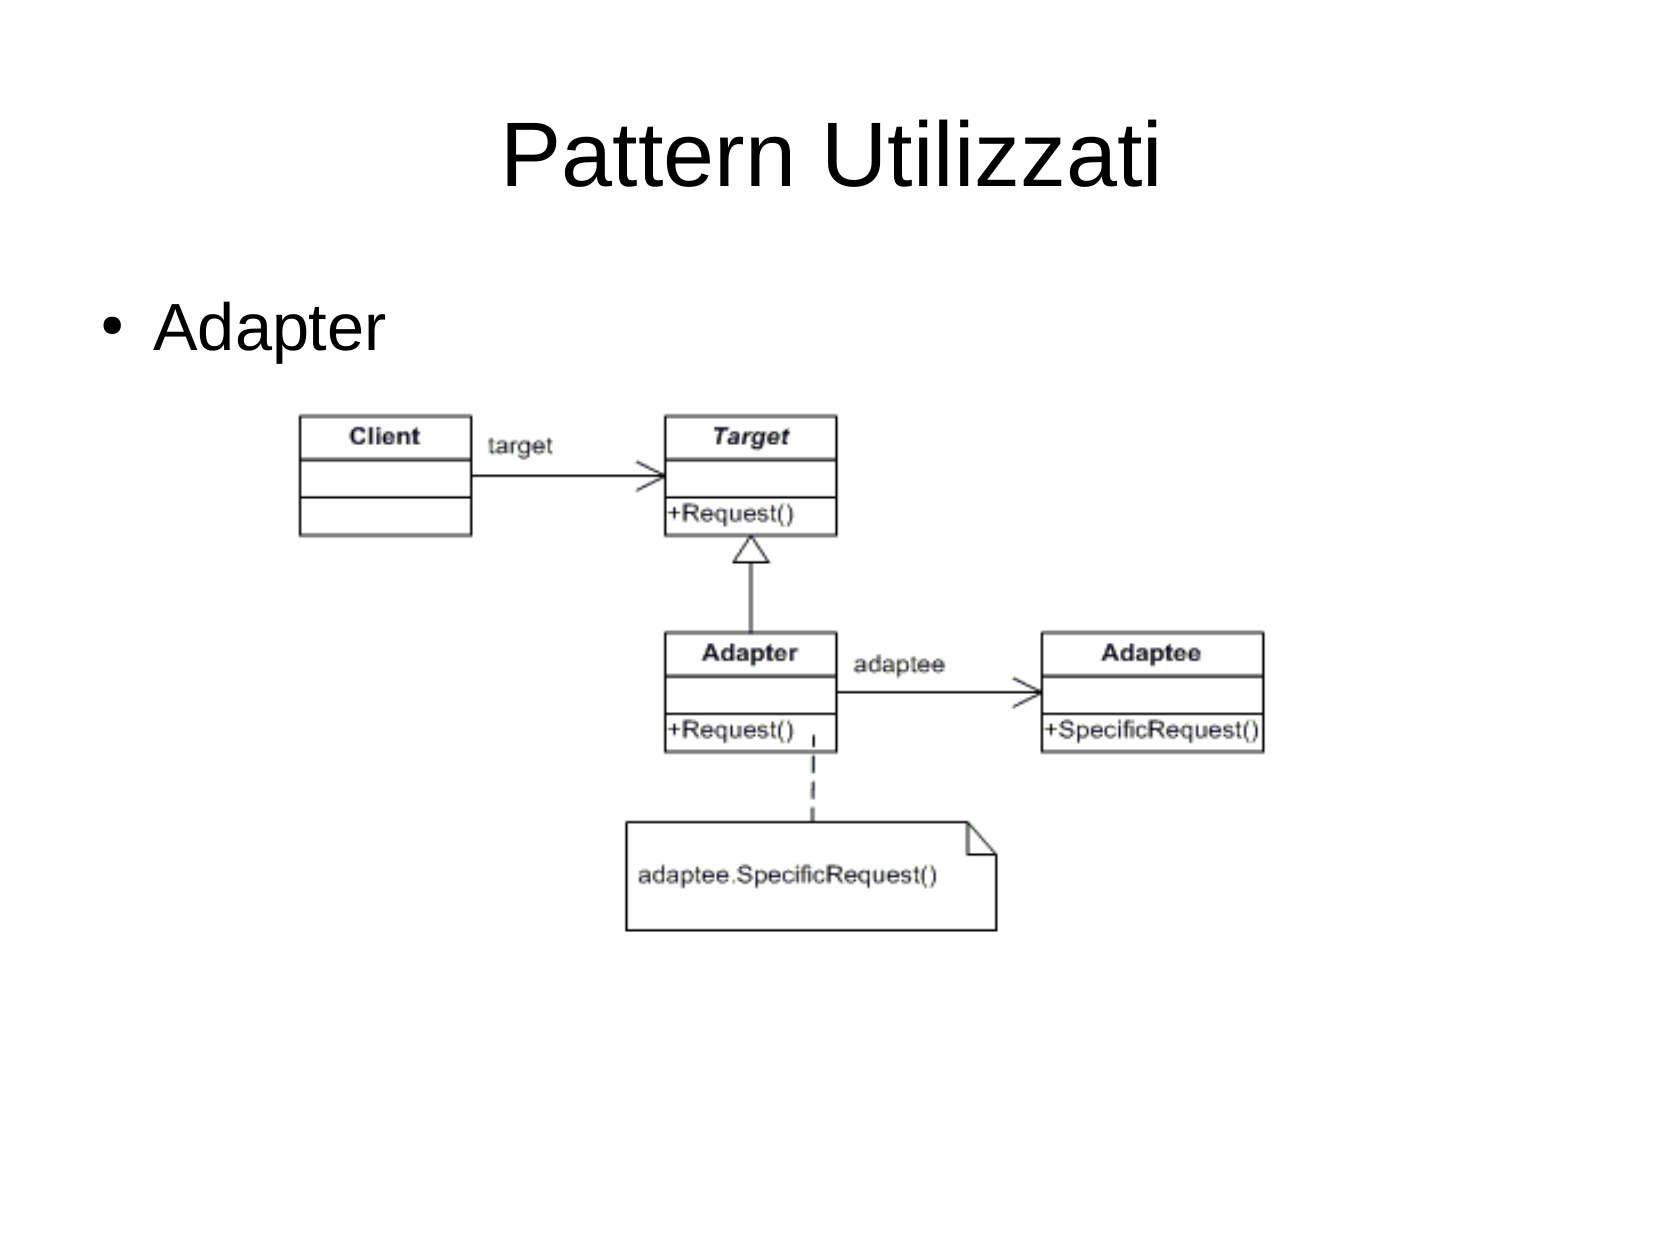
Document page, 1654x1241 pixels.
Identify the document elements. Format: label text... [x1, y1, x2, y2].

picture [295, 406, 1272, 945]
title Pattern Utilizzati [88, 59, 1577, 252]
list Adapter [82, 290, 1571, 1094]
